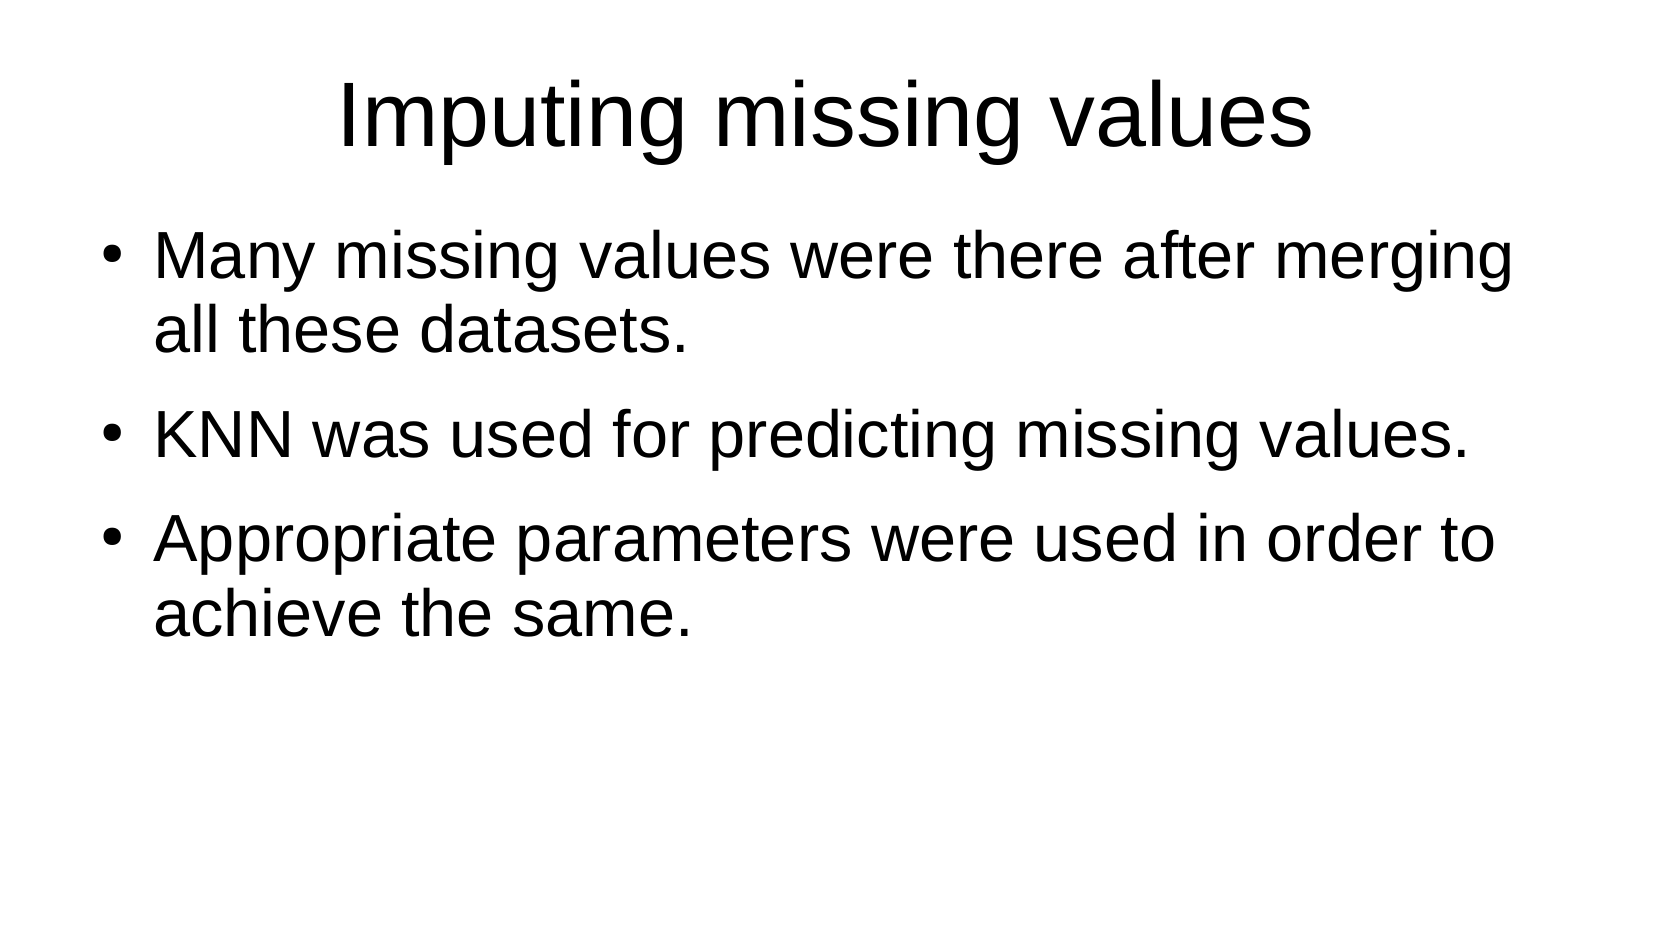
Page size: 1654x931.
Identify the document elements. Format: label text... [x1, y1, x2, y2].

title Imputing missing values [82, 37, 1571, 193]
list Many missing values were there after merging all these datasets. KNN was used for predicting missing values. Appropriate parameters were used in order to achieve the same. [82, 217, 1571, 758]
